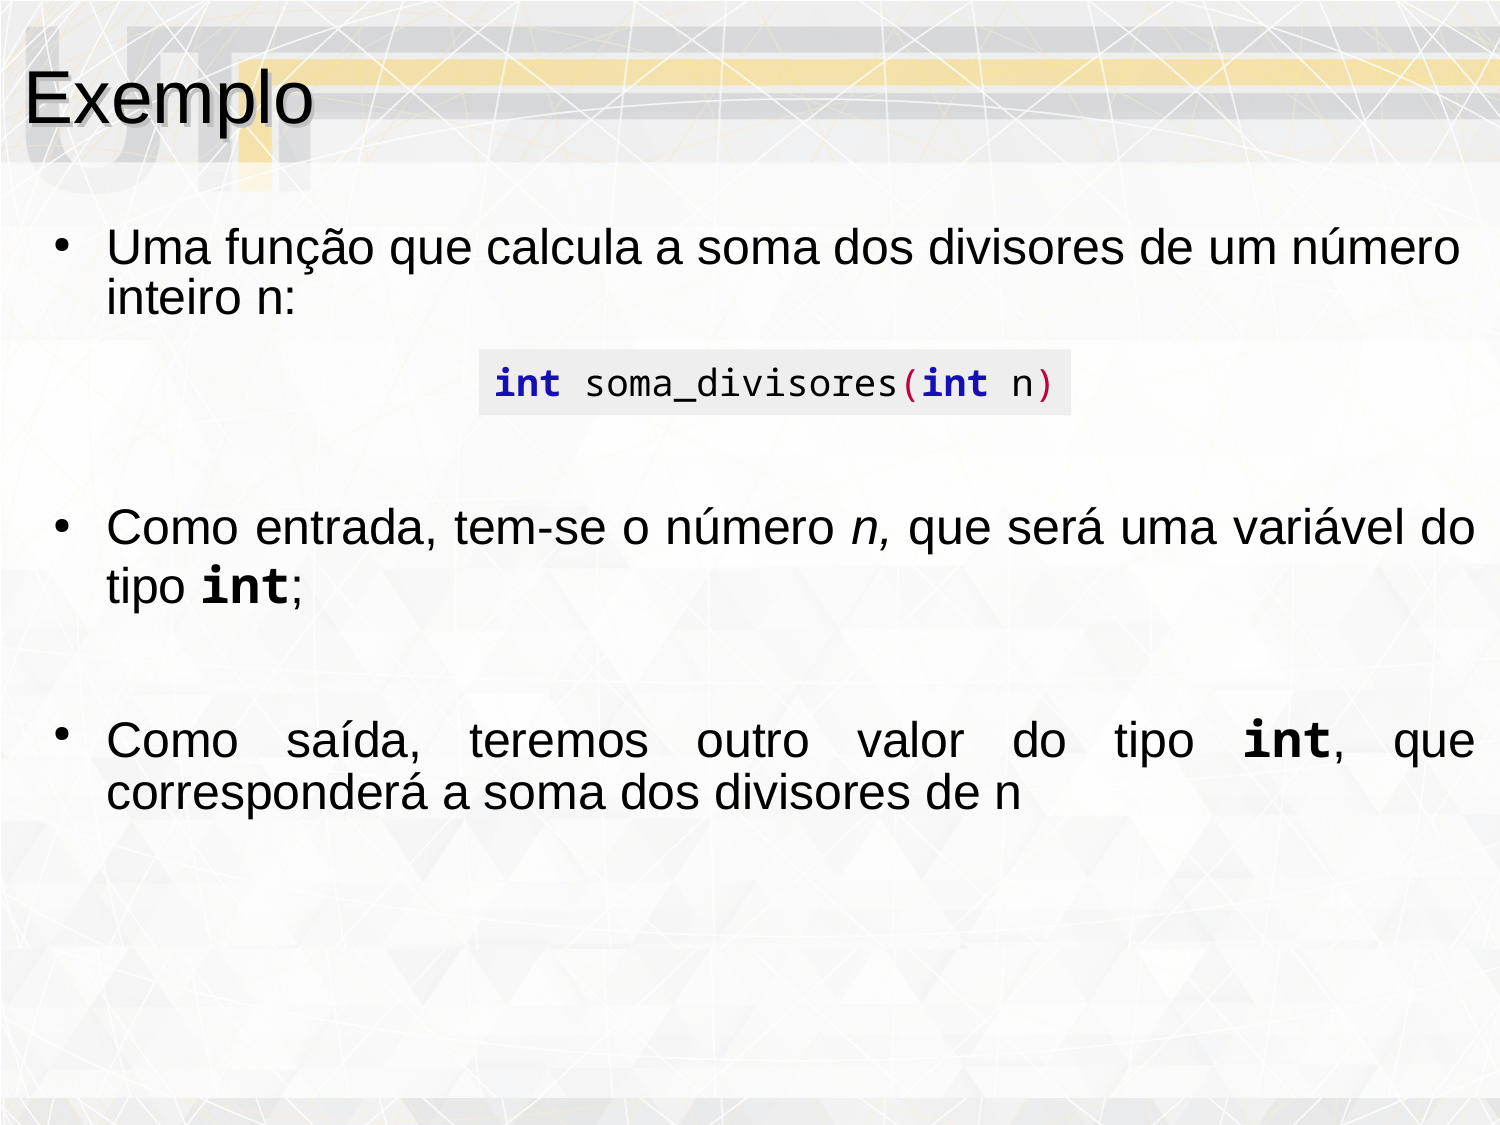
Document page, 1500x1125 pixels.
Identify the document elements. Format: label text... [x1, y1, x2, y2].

title Exemplo [23, 18, 1489, 178]
text_box int soma_divisores(int n) [478, 349, 1022, 402]
list Uma função que calcula a soma dos divisores de um número inteiro n: Como entrada, tem-se o número n, que será uma variável do tipo int; Como saída, teremos outro valor do tipo int, que corresponderá a soma dos divisores de n [35, 224, 1477, 1087]
